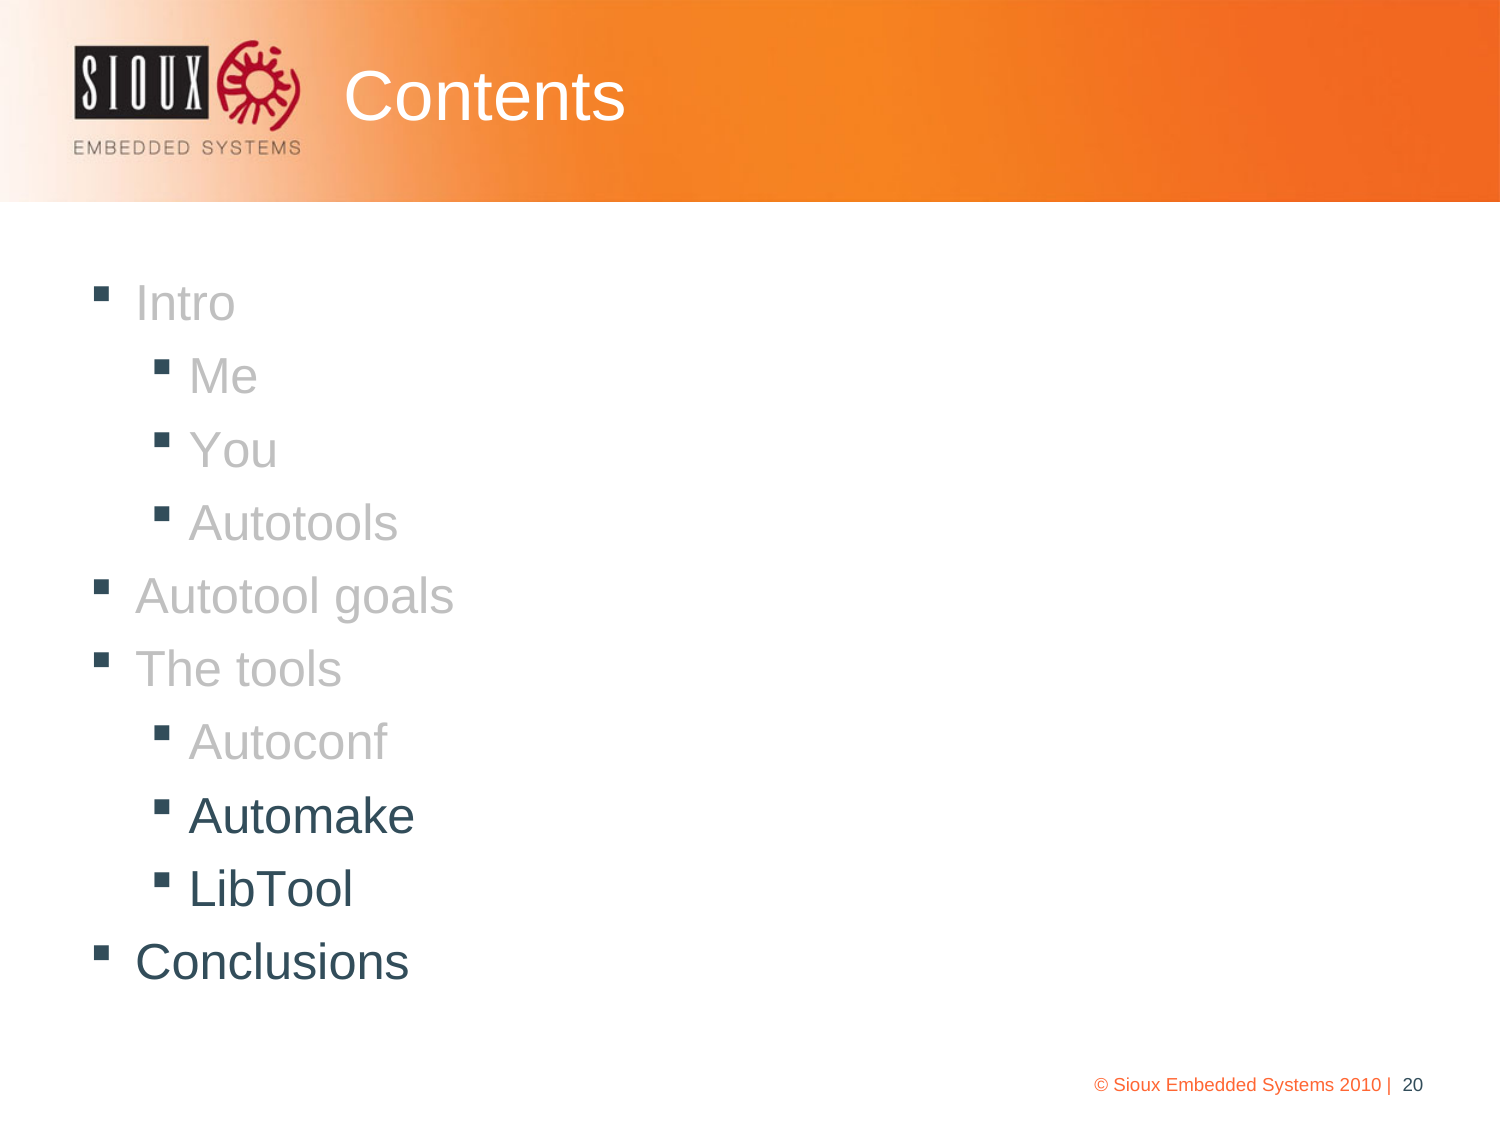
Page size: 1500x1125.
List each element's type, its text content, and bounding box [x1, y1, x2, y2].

picture [0, 0, 1500, 202]
title Contents [329, 37, 1424, 163]
list Intro Me You Autotools Autotool goals The tools Autoconf Automake LibTool Conclusions [75, 262, 1426, 1005]
